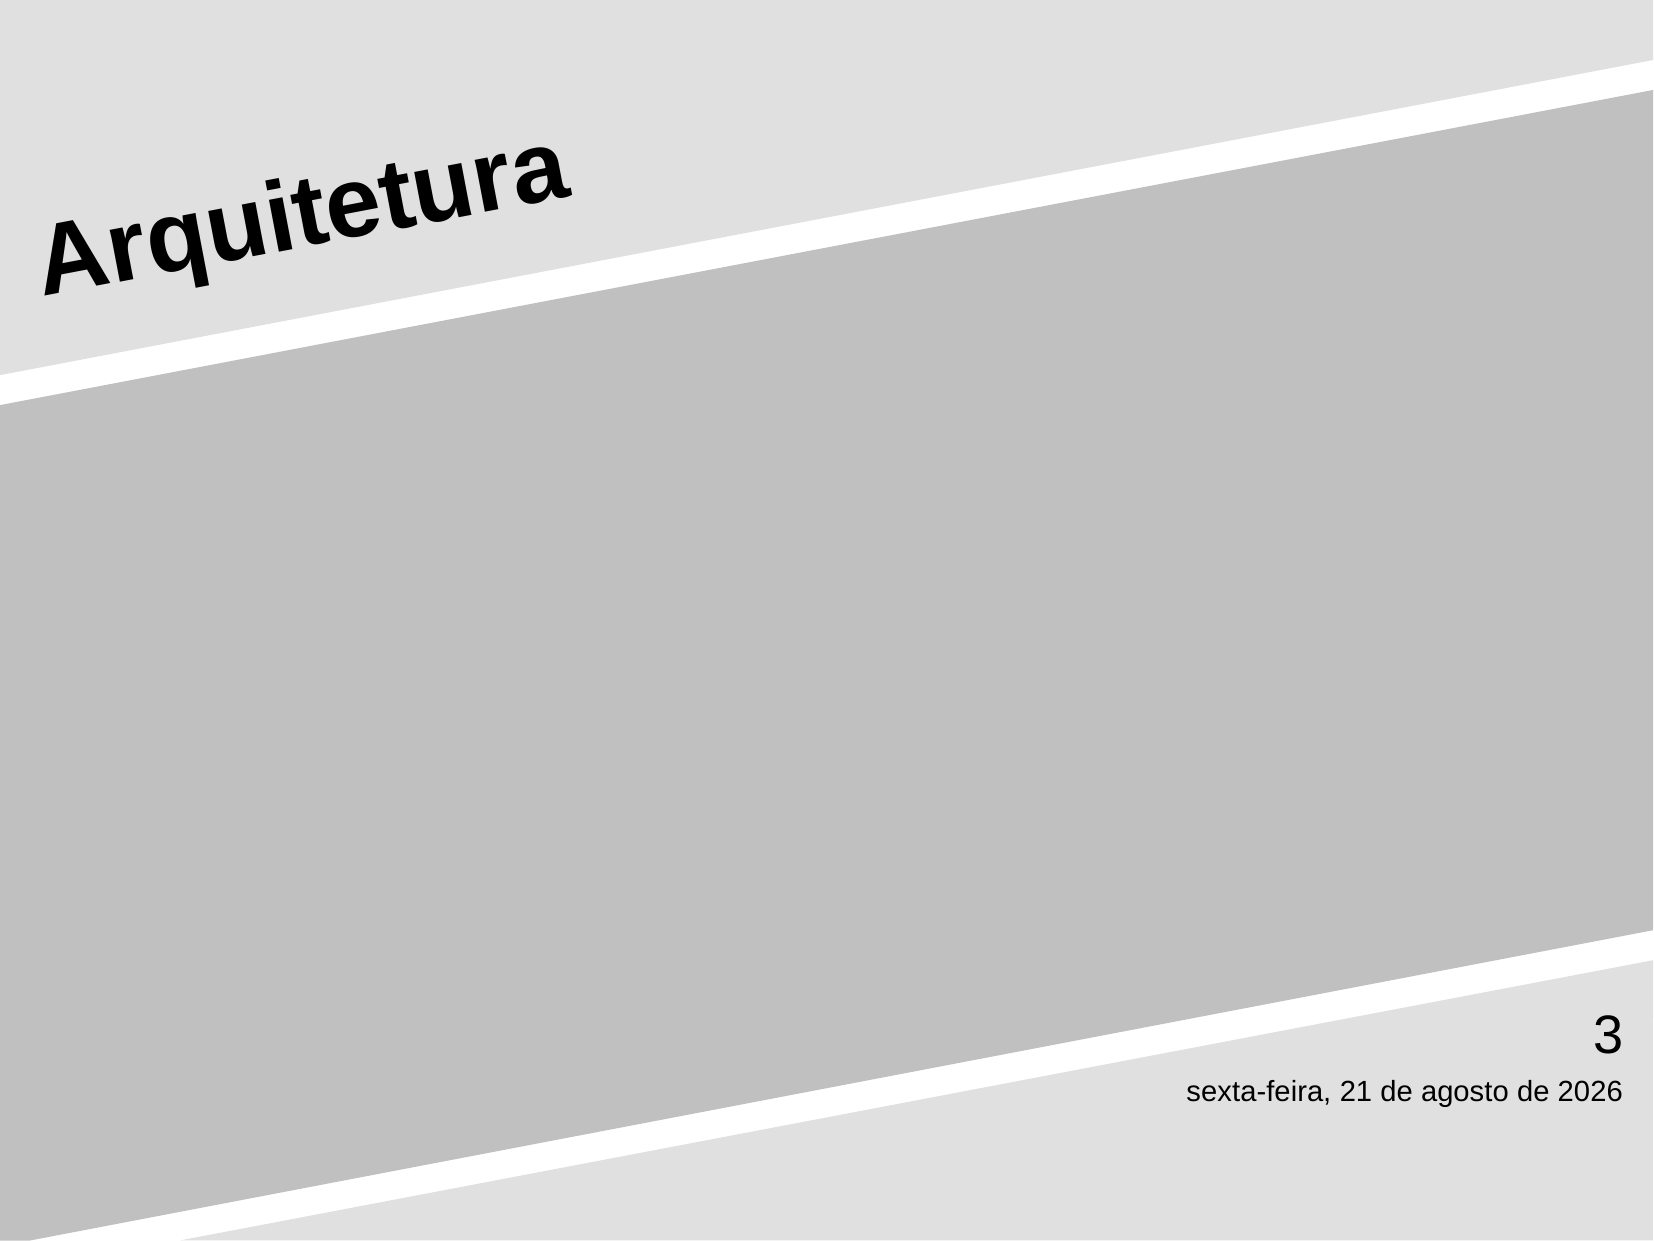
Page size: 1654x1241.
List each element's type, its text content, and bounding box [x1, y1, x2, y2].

title Arquitetura [17, 0, 1518, 365]
